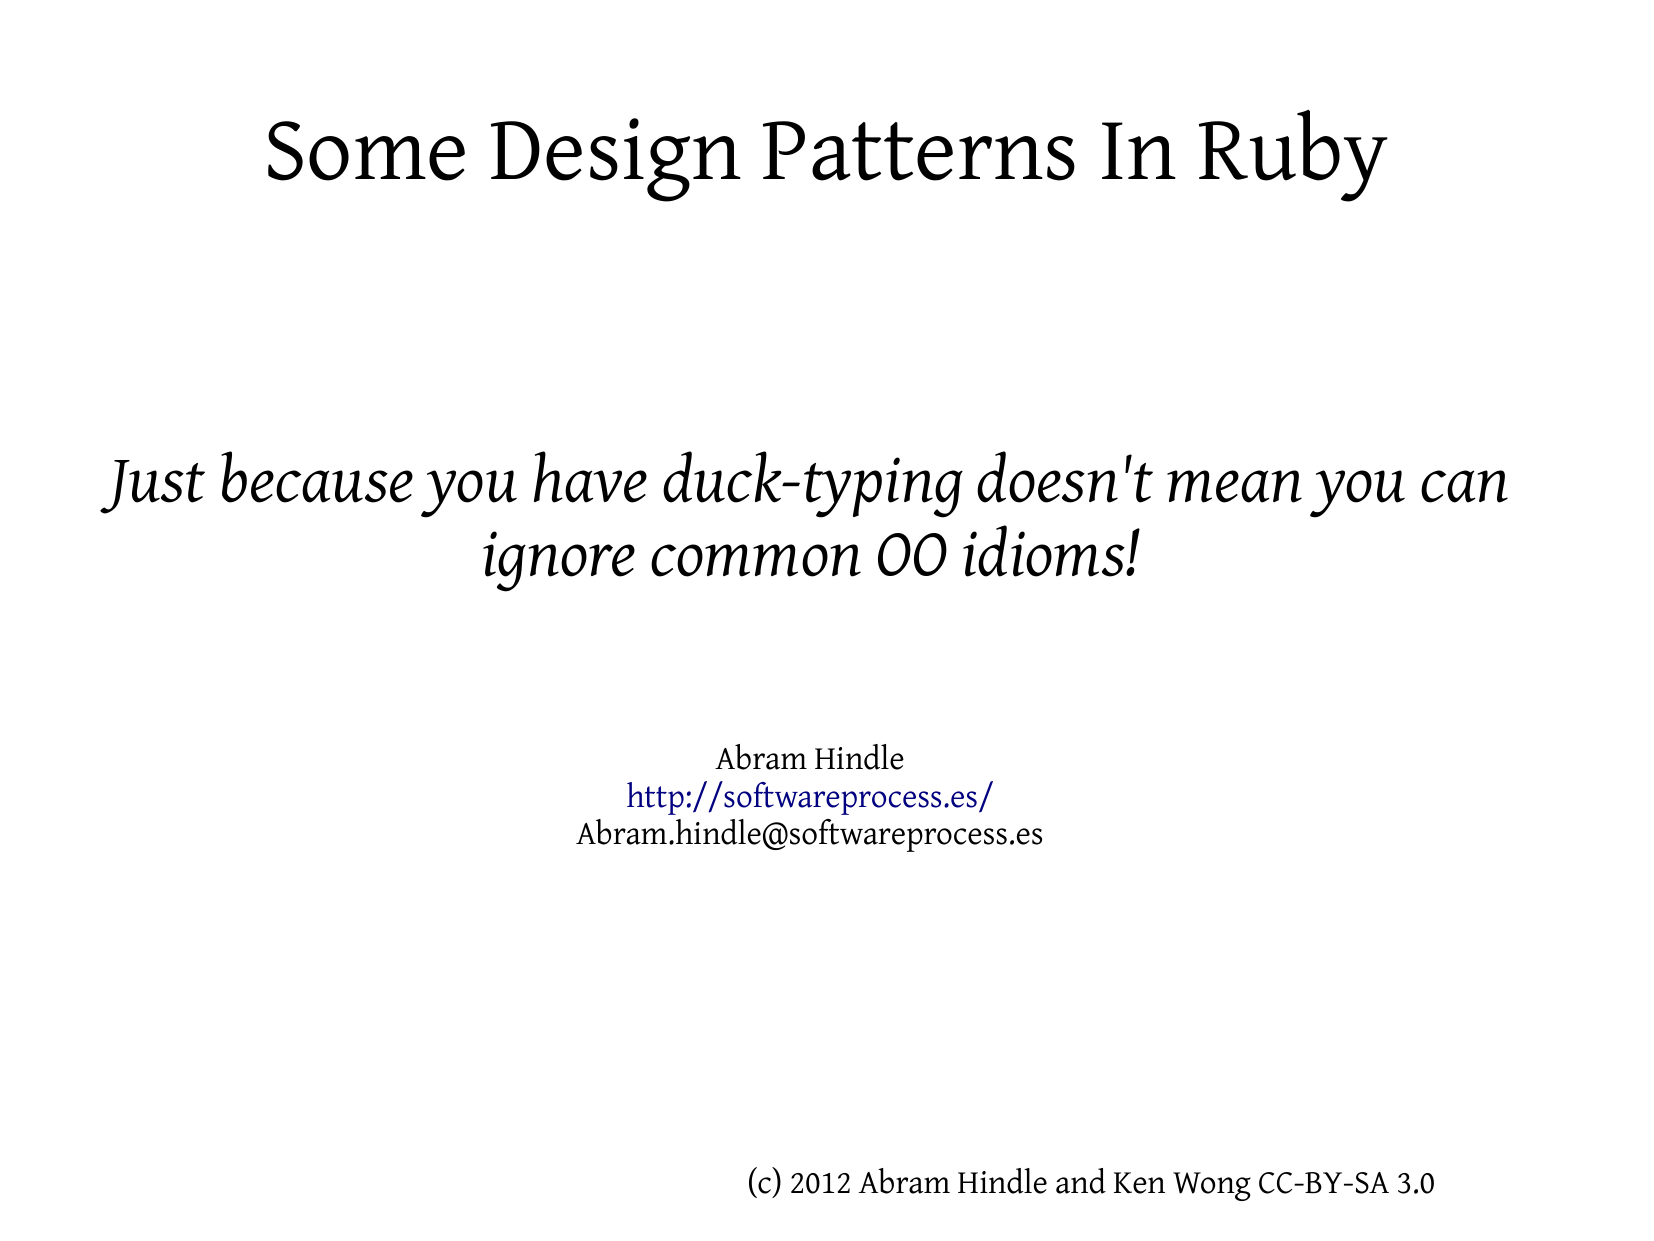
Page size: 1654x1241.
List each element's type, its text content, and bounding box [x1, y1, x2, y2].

text_box (c) 2012 Abram Hindle and Ken Wong CC-BY-SA 3.0 [732, 1157, 1452, 1211]
subtitle Just because you have duck-typing doesn't mean you can ignore common OO idioms! Abram Hindle http://softwareprocess.es/ Abram.hindle@softwareprocess.es [82, 290, 1538, 1010]
title Some Design Patterns In Ruby [82, 49, 1571, 257]
